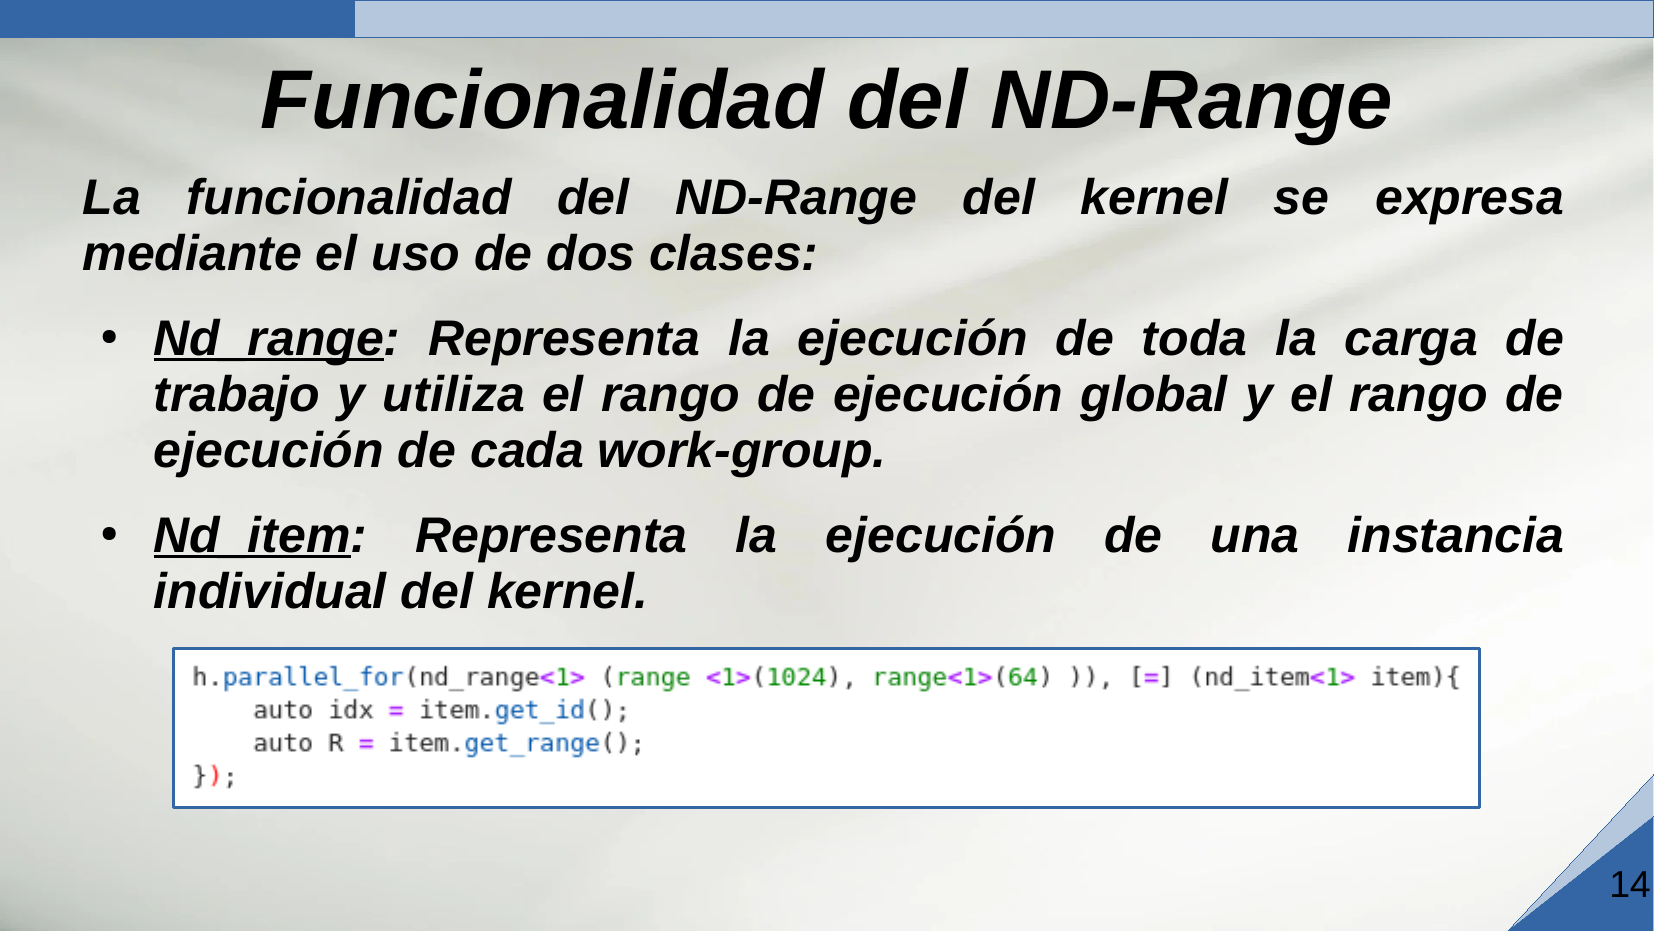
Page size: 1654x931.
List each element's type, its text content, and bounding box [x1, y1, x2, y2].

list La funcionalidad del ND-Range del kernel se expresa mediante el uso de dos clases: Nd_range: Representa la ejecución de toda la carga de trabajo y utiliza el rango de ejecución global y el rango de ejecución de cada work-group. Nd_item: Representa la ejecución de una instancia individual del kernel. [82, 178, 1565, 650]
text_box <número> [1594, 856, 1654, 927]
text_box [1507, 773, 1654, 931]
picture [175, 649, 1479, 806]
text_box [0, 0, 1654, 38]
title Funcionalidad del ND-Range [82, 21, 1571, 178]
picture [0, 38, 1654, 931]
